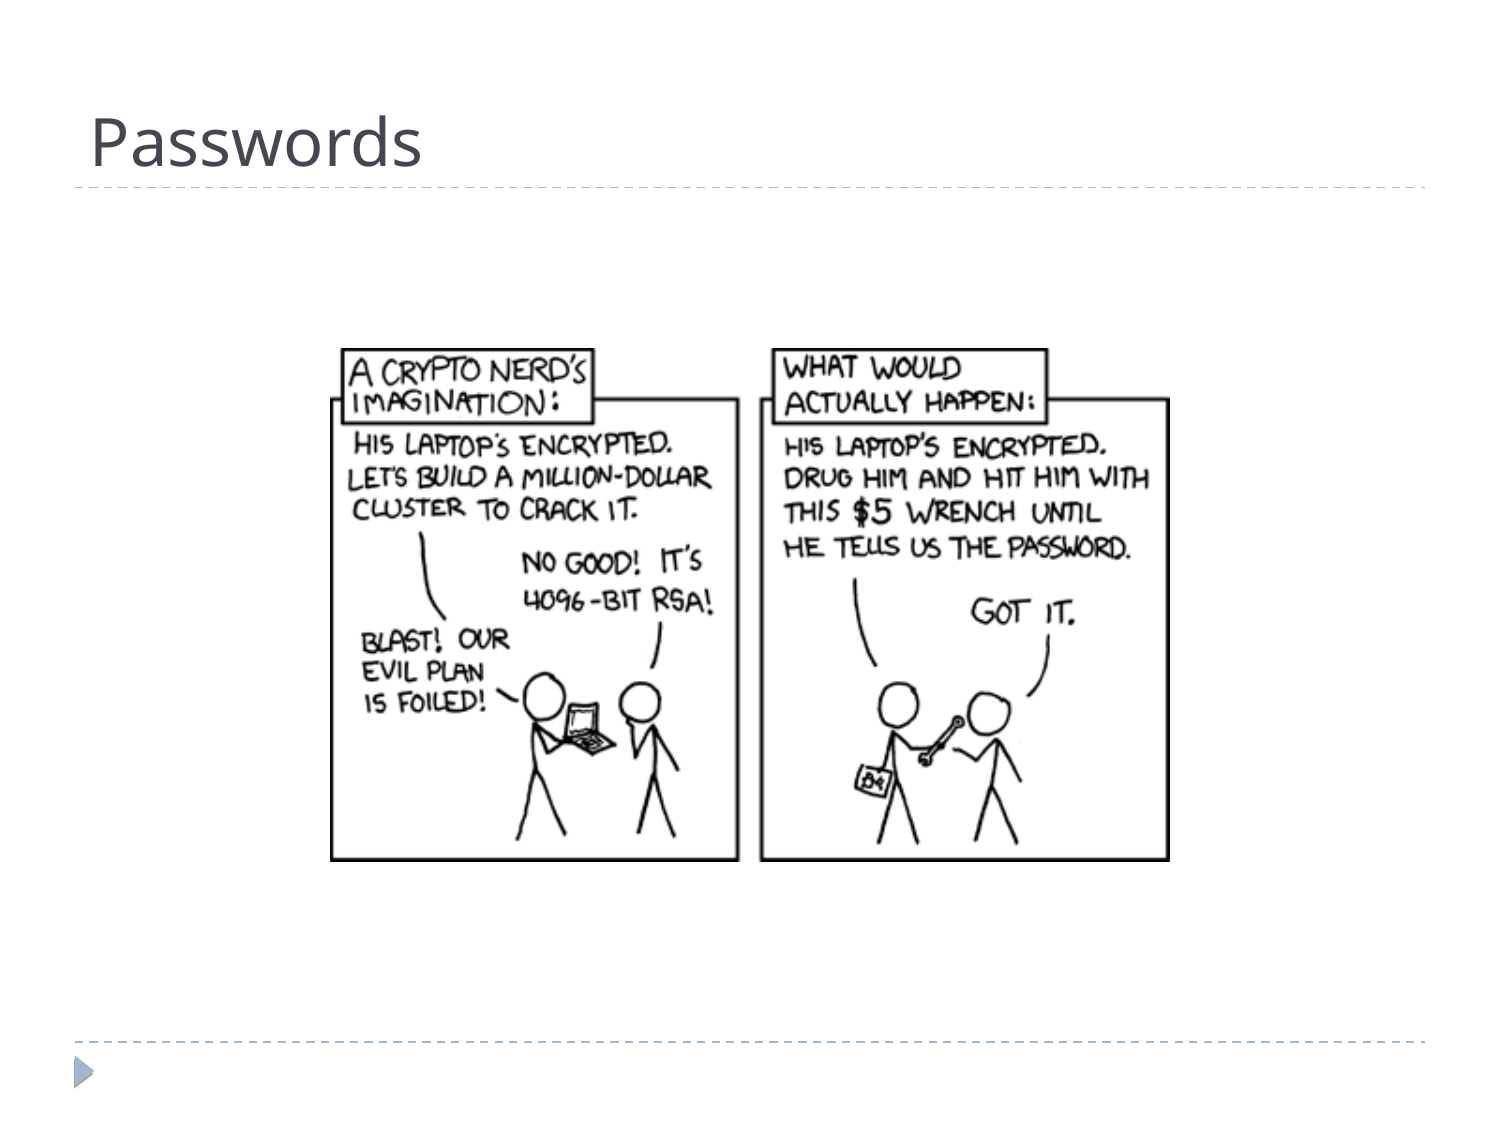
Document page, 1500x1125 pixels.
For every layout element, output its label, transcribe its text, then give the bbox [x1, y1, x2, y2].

picture [330, 348, 1170, 862]
title Passwords [75, 24, 1425, 188]
